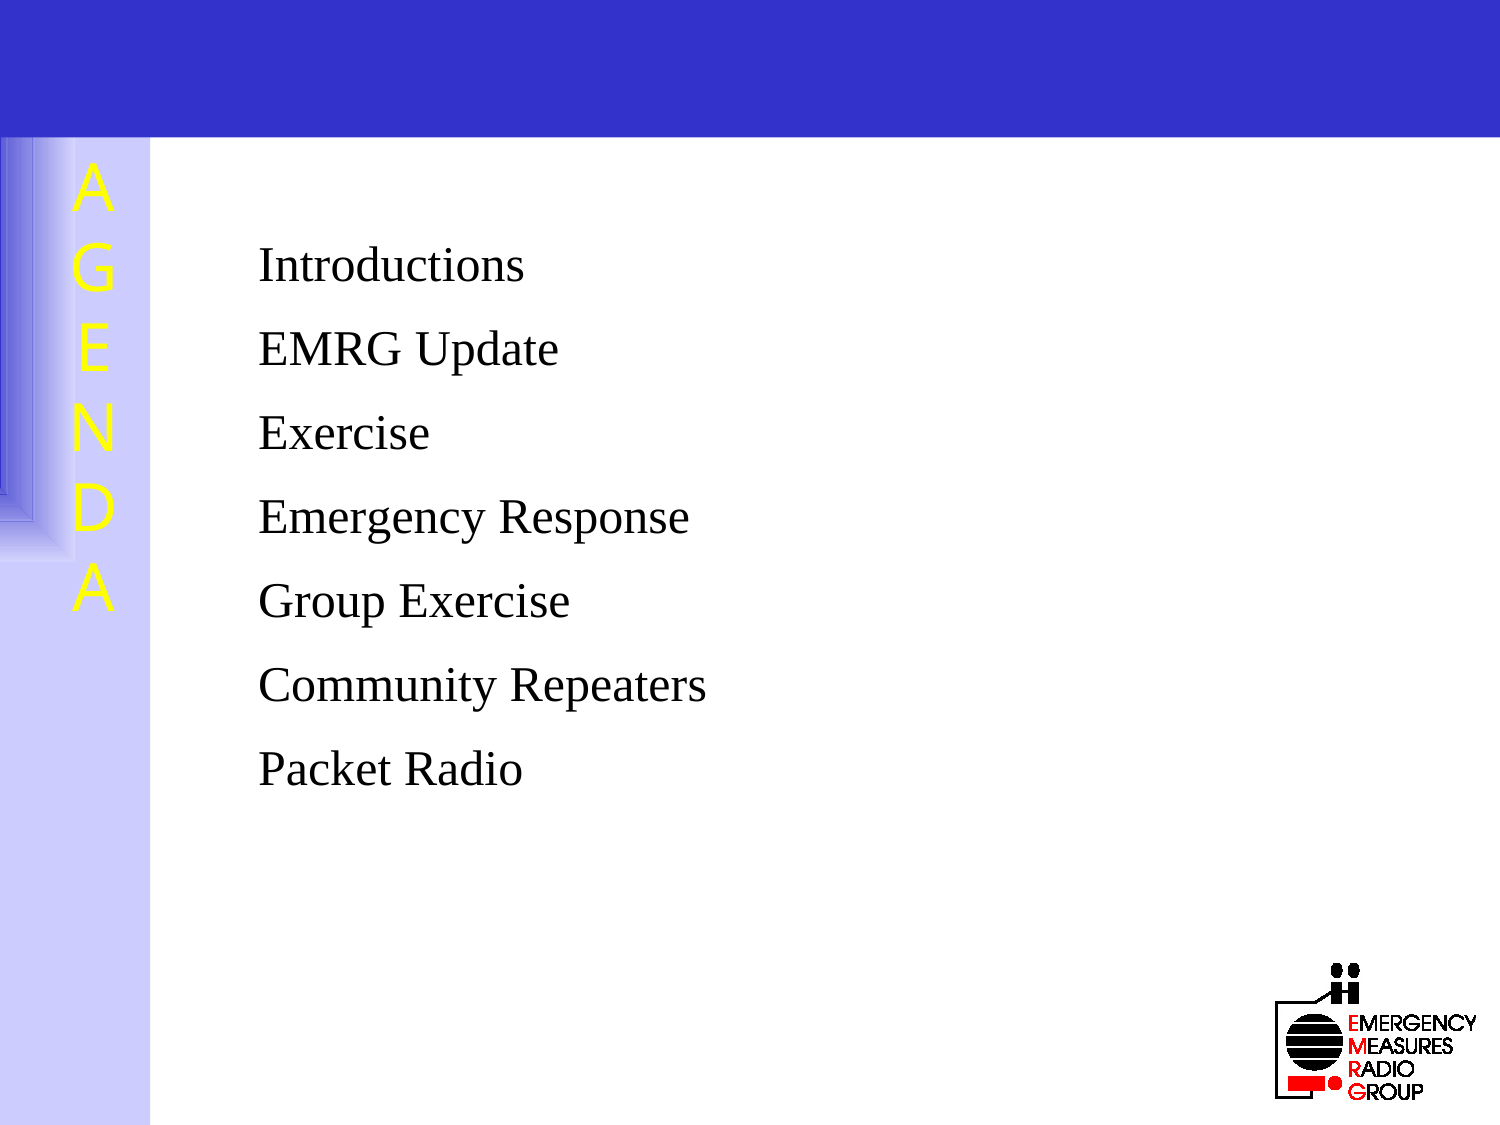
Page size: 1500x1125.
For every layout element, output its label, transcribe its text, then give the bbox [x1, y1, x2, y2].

text_box A G E N D A [53, 137, 134, 633]
picture [1275, 963, 1476, 1100]
text_box Introductions EMRG Update Exercise Emergency Response Group Exercise Community Repeaters Packet Radio [243, 199, 848, 804]
